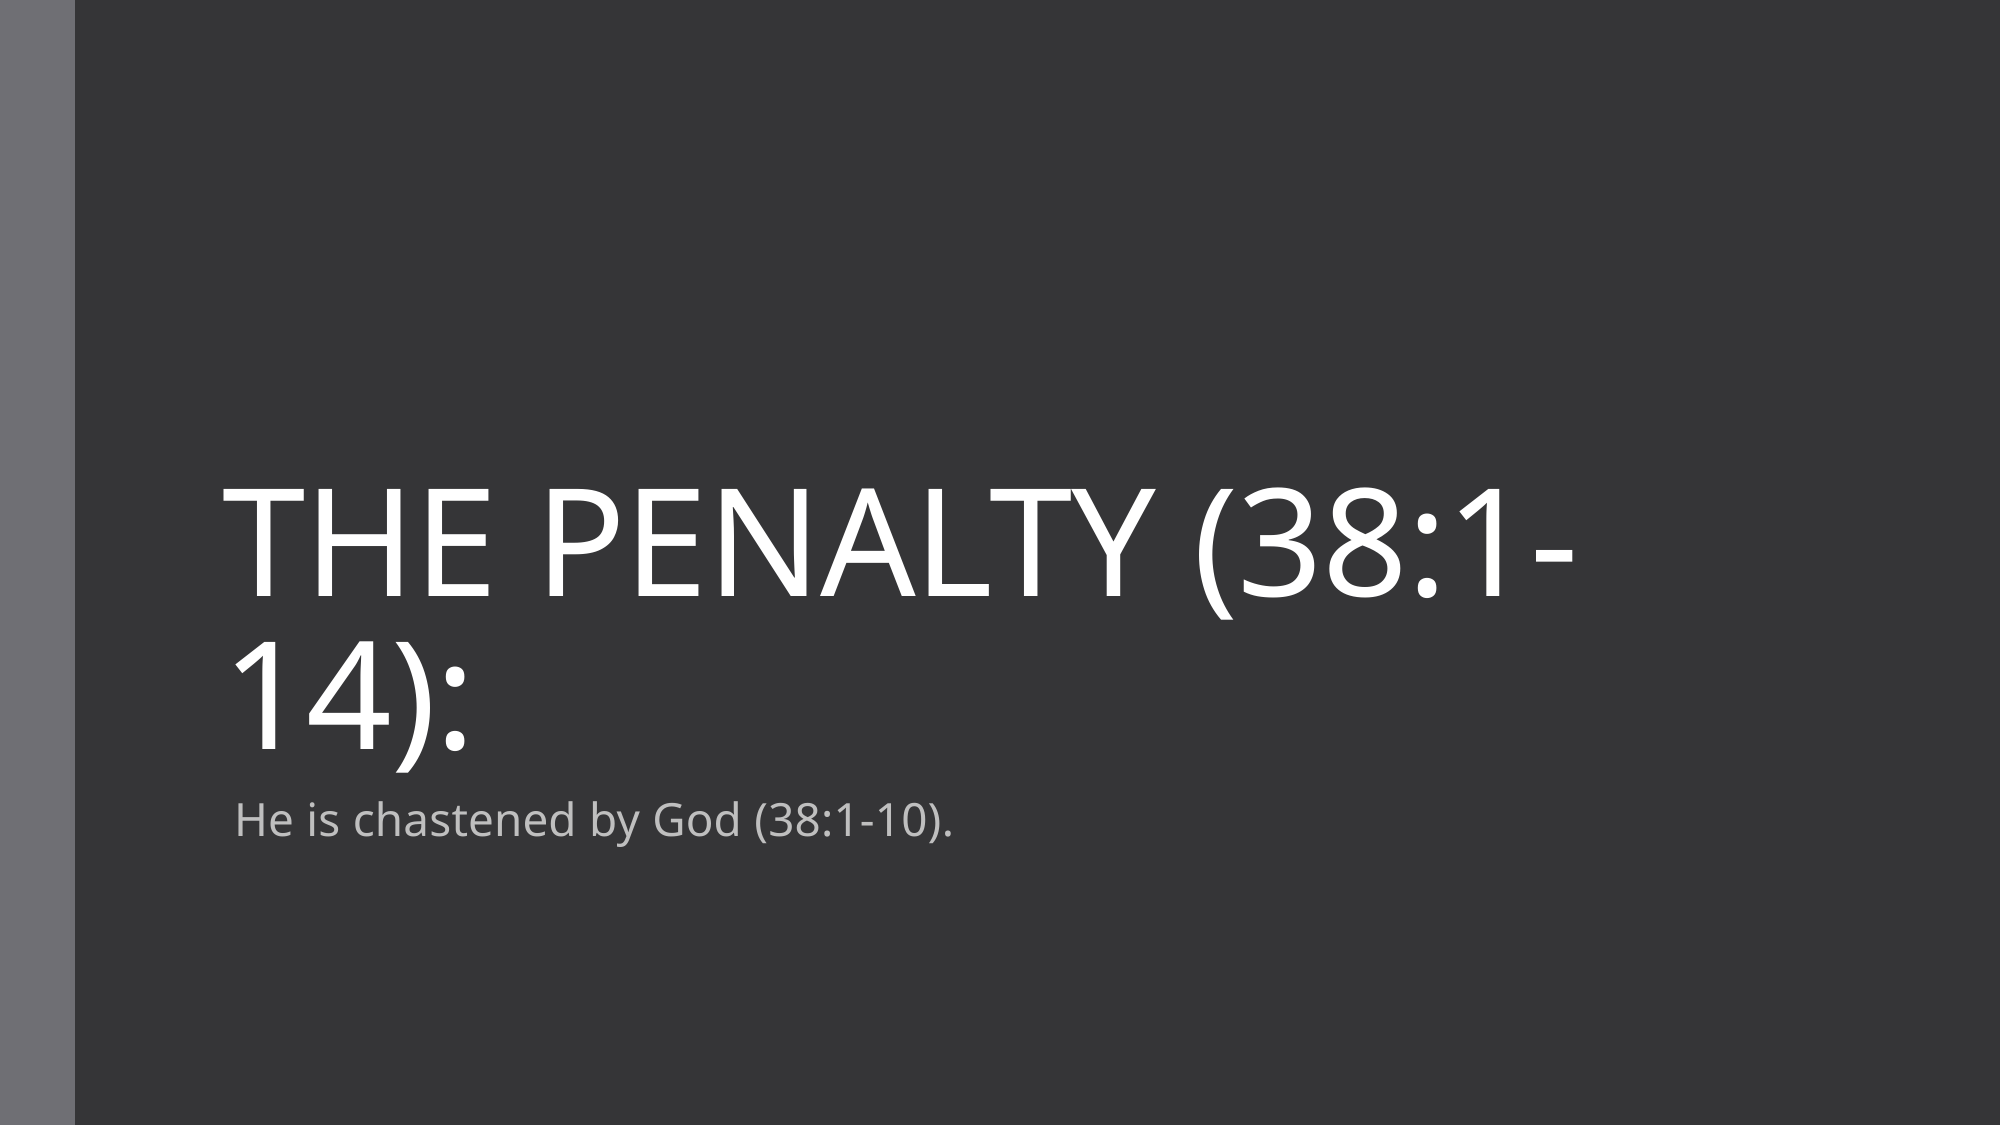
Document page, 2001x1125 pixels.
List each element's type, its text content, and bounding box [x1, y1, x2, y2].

subtitle He is chastened by God (38:1-10). [206, 787, 1752, 1066]
title THE PENALTY (38:1-14): [206, 124, 1752, 787]
